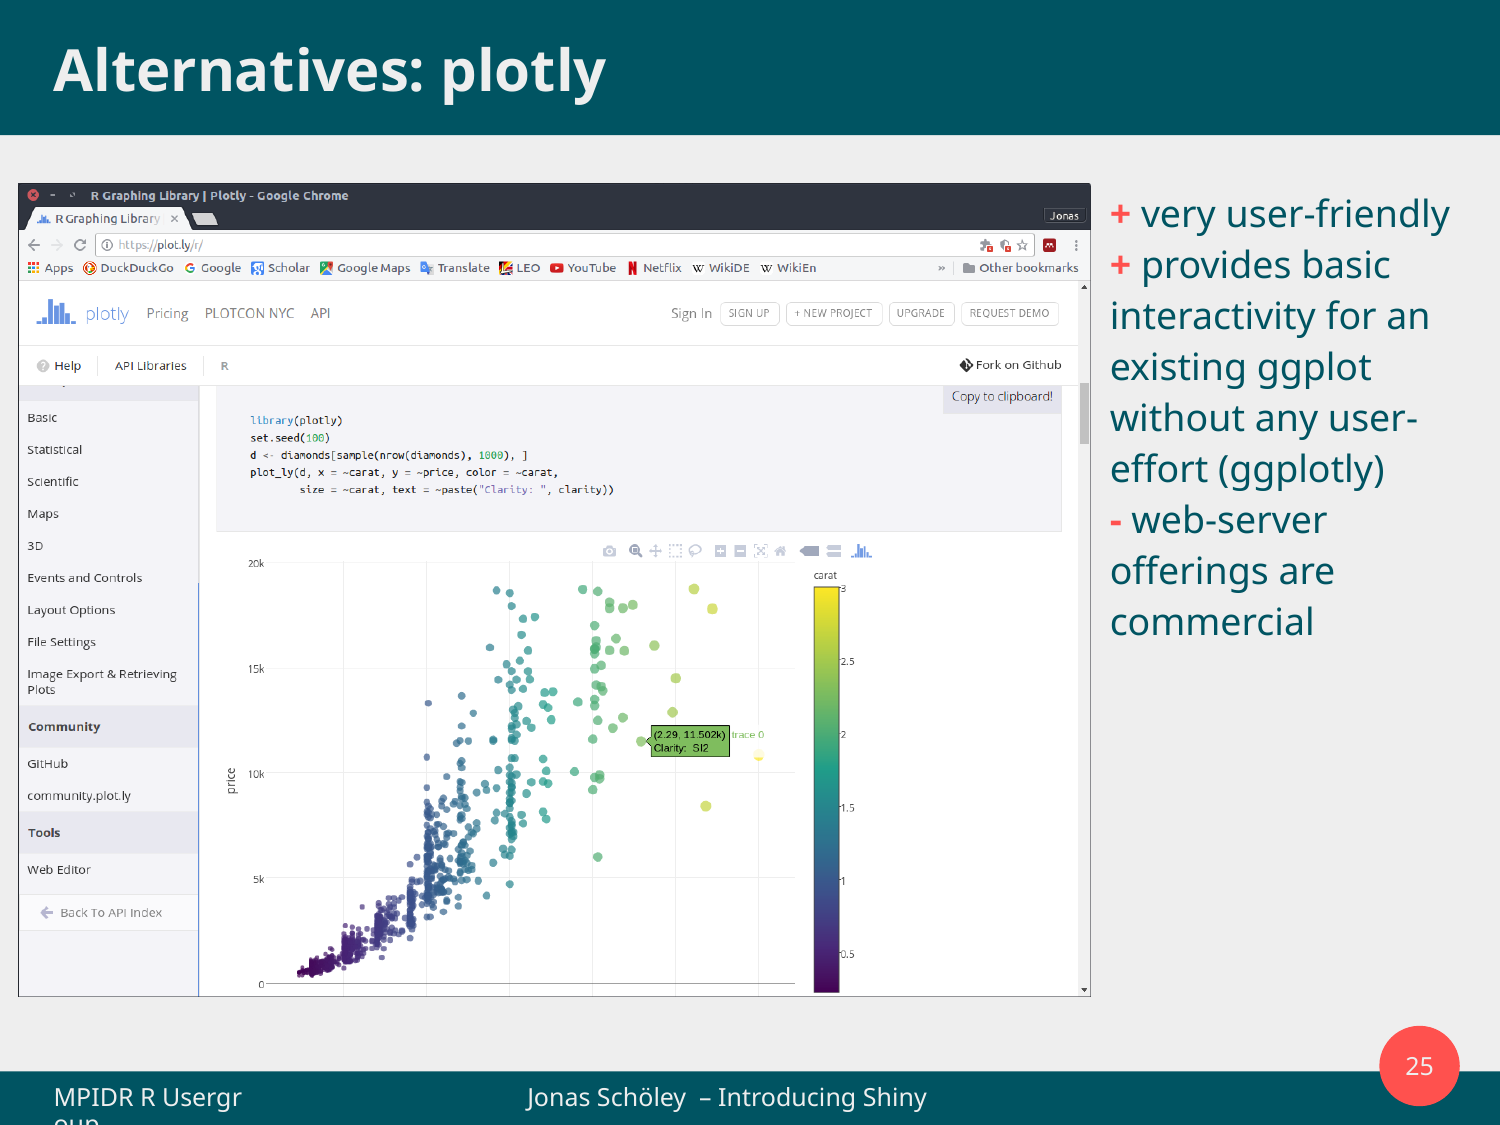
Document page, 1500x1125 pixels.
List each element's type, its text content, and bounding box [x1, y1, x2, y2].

text_box + very user-friendly + provides basic interactivity for an existing ggplot without any user-effort (ggplotly) - web-server offerings are commercial [1095, 180, 1500, 542]
picture [18, 183, 1091, 997]
title Alternatives: plotly [53, 0, 1447, 141]
